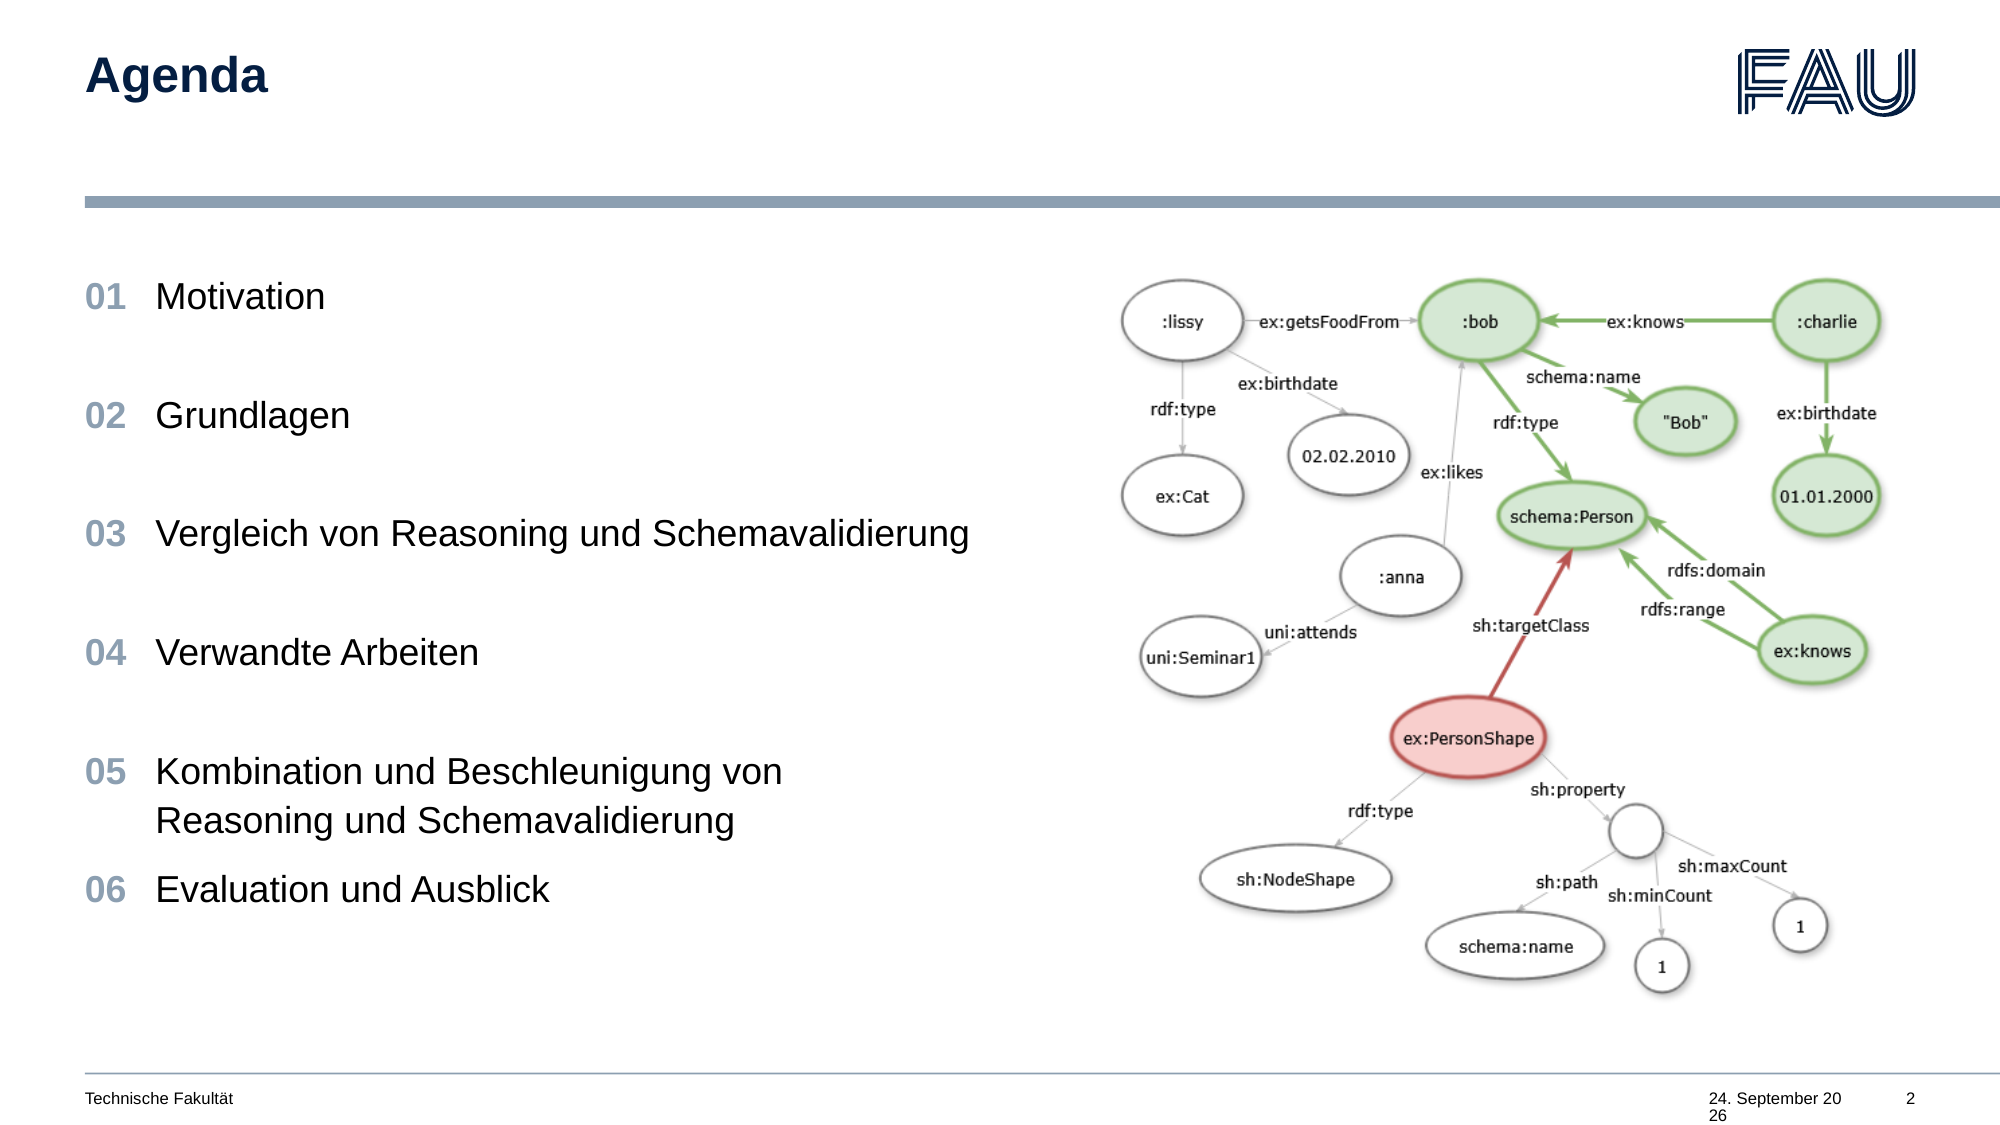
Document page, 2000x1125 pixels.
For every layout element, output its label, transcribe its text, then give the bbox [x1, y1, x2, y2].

slide_number 3. November 2025 [1708, 1088, 1849, 1109]
list 05 [84, 742, 138, 789]
picture [1116, 273, 1890, 1004]
list Motivation [155, 267, 983, 314]
title Agenda [84, 49, 1208, 104]
list 02 [84, 386, 138, 433]
list Kombination und Beschleunigung von Reasoning und Schemavalidierung [155, 742, 983, 789]
list Evaluation und Ausblick [155, 861, 983, 908]
slide_number <Foliennummer> [1883, 1088, 1916, 1109]
list Grundlagen [155, 386, 983, 433]
list Verwandte Arbeiten [155, 623, 1034, 670]
footer Technische Fakultät [84, 1088, 983, 1109]
list 06 [84, 861, 138, 908]
list 04 [84, 623, 138, 670]
list 03 [84, 504, 138, 552]
list Vergleich von Reasoning und Schemavalidierung [155, 504, 1063, 552]
list 01 [84, 267, 138, 314]
